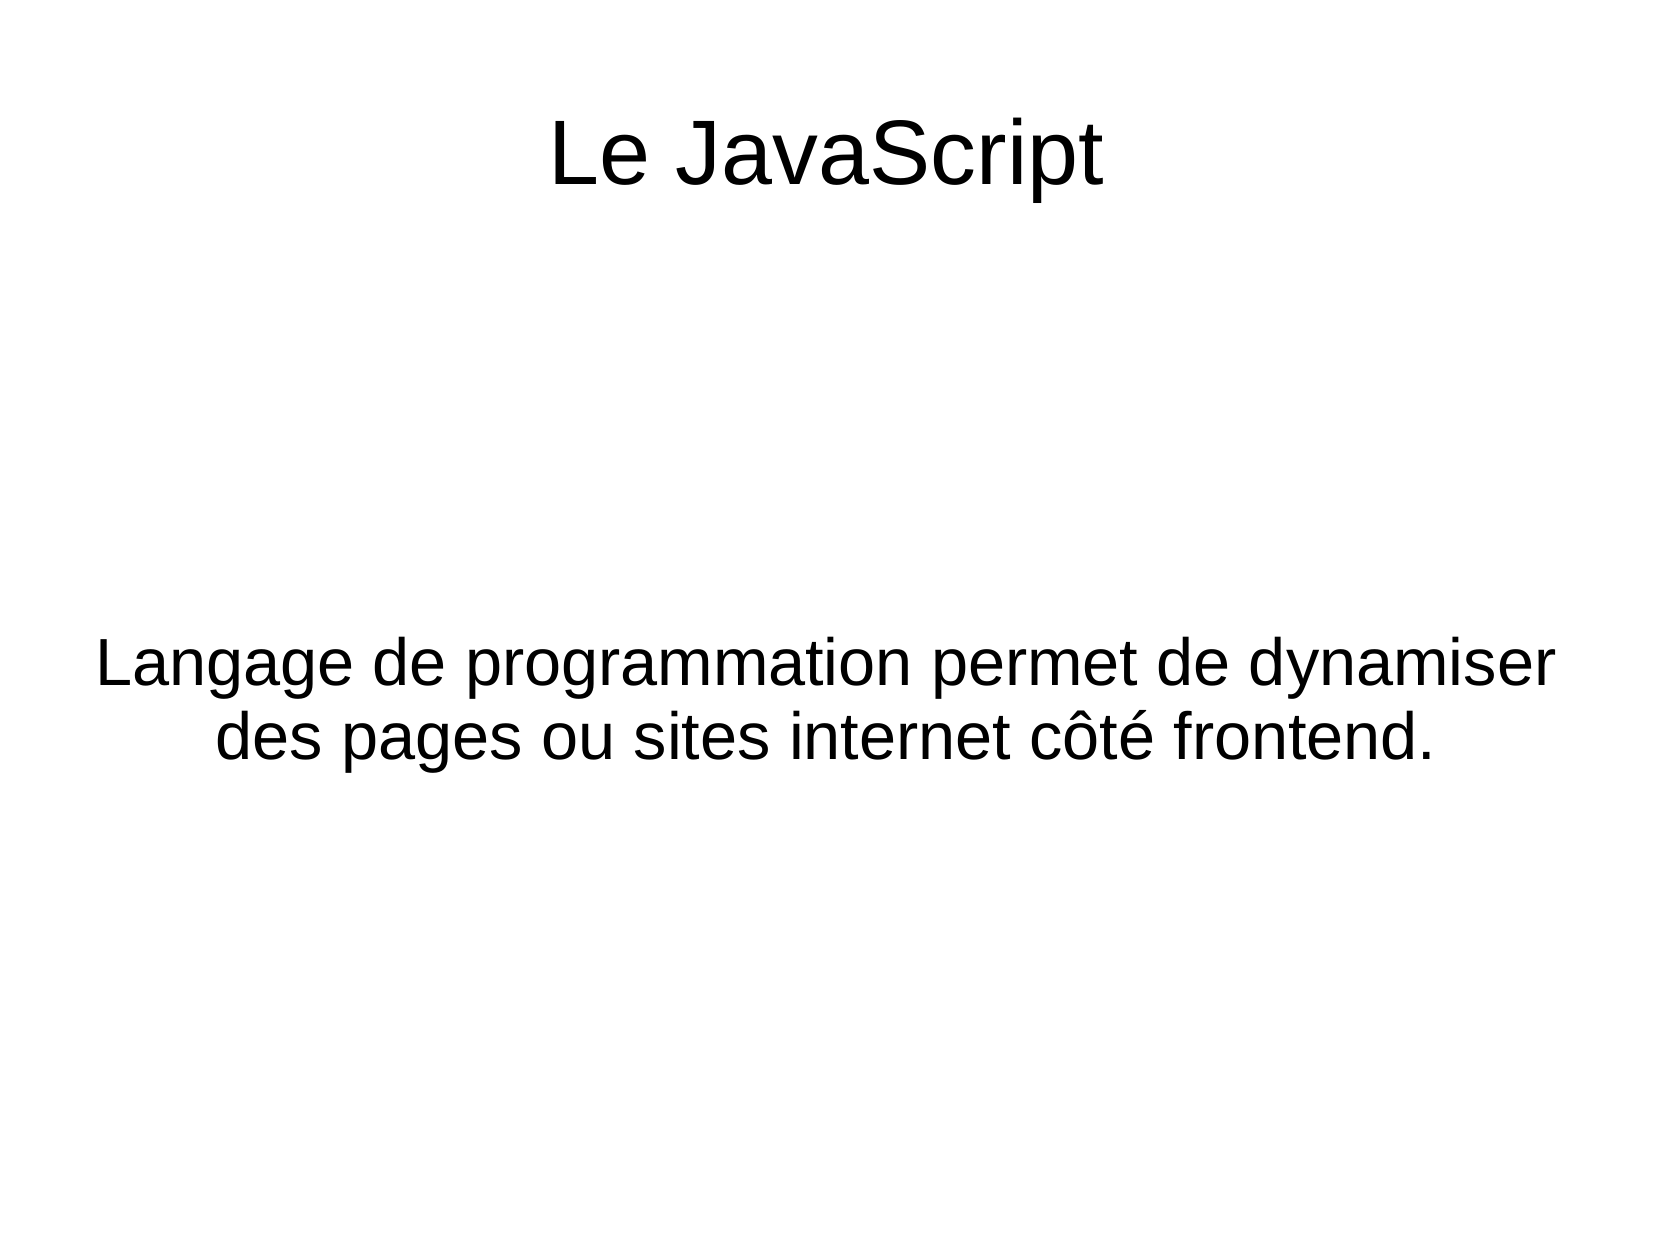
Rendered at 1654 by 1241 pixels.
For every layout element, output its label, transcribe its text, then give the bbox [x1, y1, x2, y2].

subtitle Langage de programmation permet de dynamiser des pages ou sites internet côté frontend. [82, 290, 1571, 1109]
title Le JavaScript [82, 49, 1571, 257]
